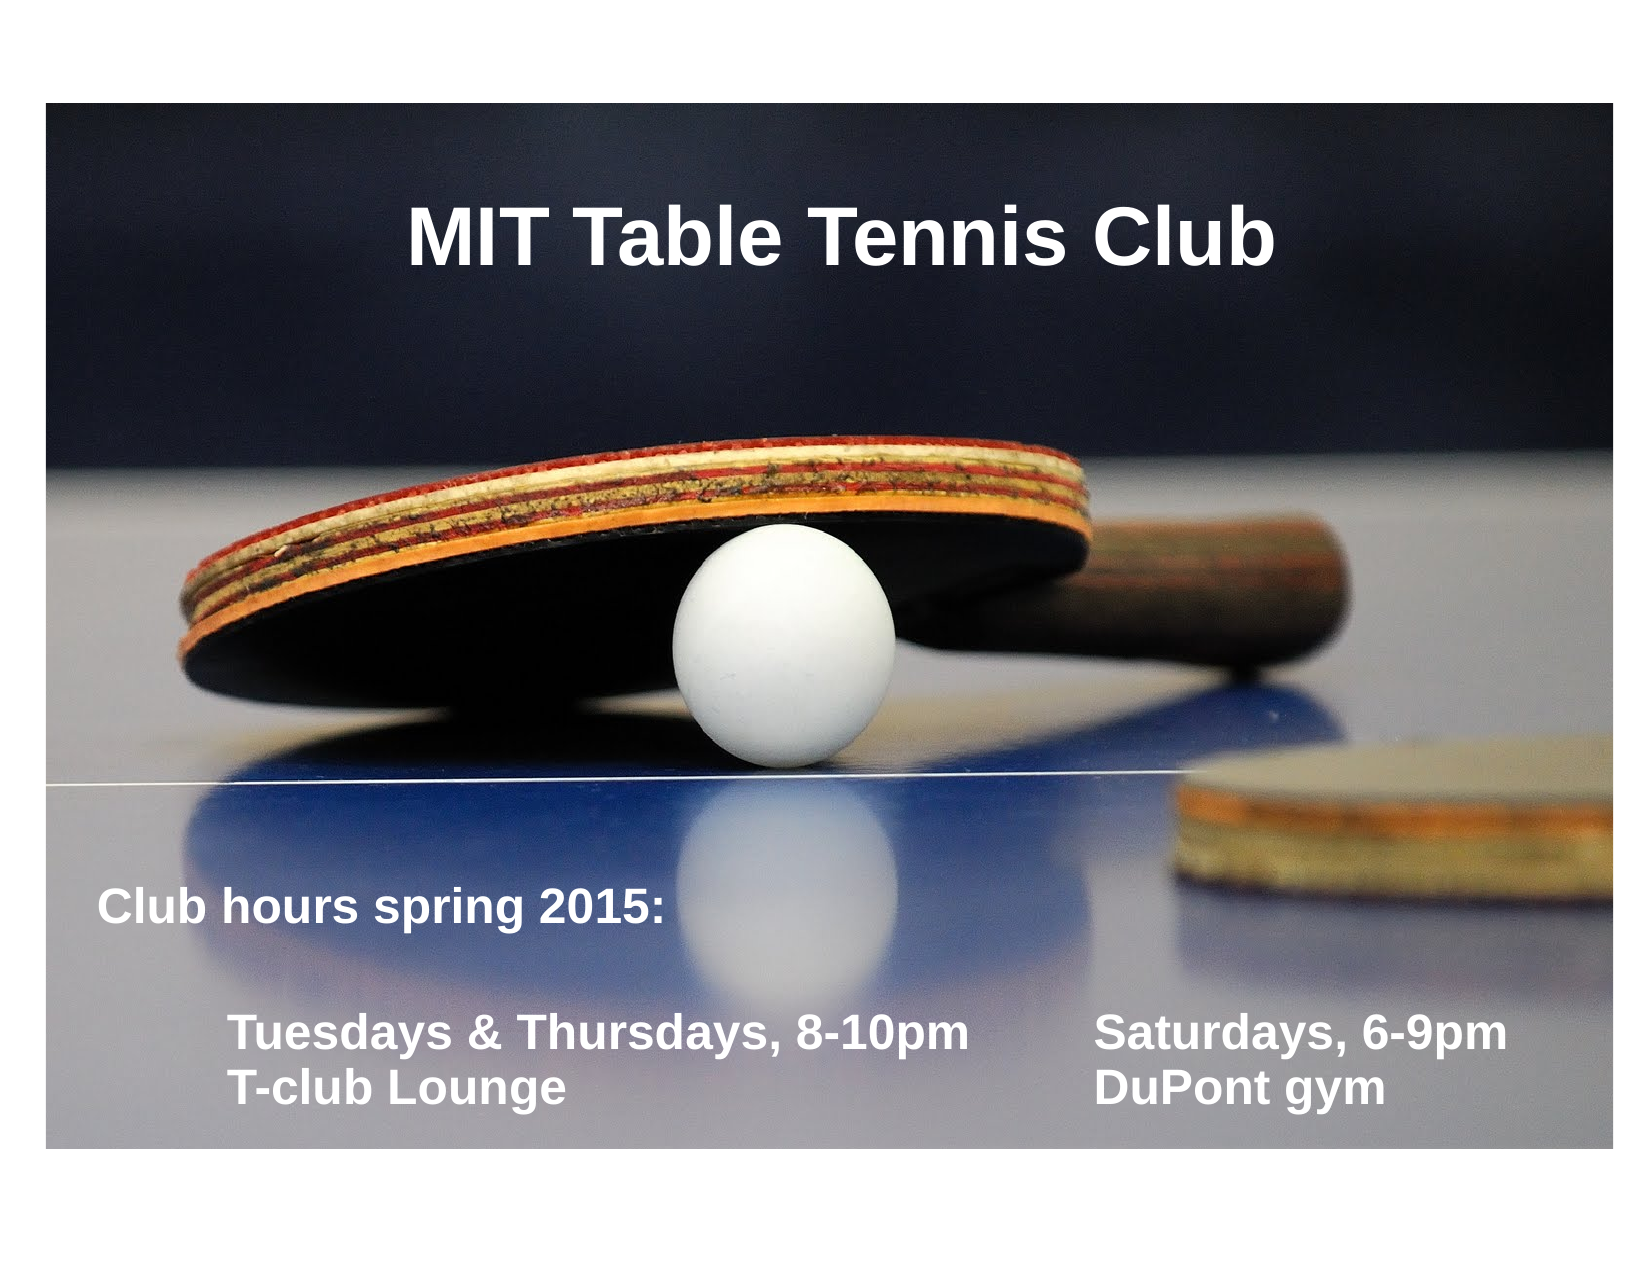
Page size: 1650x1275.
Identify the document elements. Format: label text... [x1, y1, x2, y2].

text_box Saturdays, 6-9pm DuPont gym [1078, 997, 1524, 1124]
text_box Tuesdays & Thursdays, 8-10pm T-club Lounge [212, 997, 986, 1124]
picture [45, 103, 1614, 1149]
text_box MIT Table Tennis Club [380, 190, 1304, 284]
text_box Club hours spring 2015: [82, 871, 698, 947]
